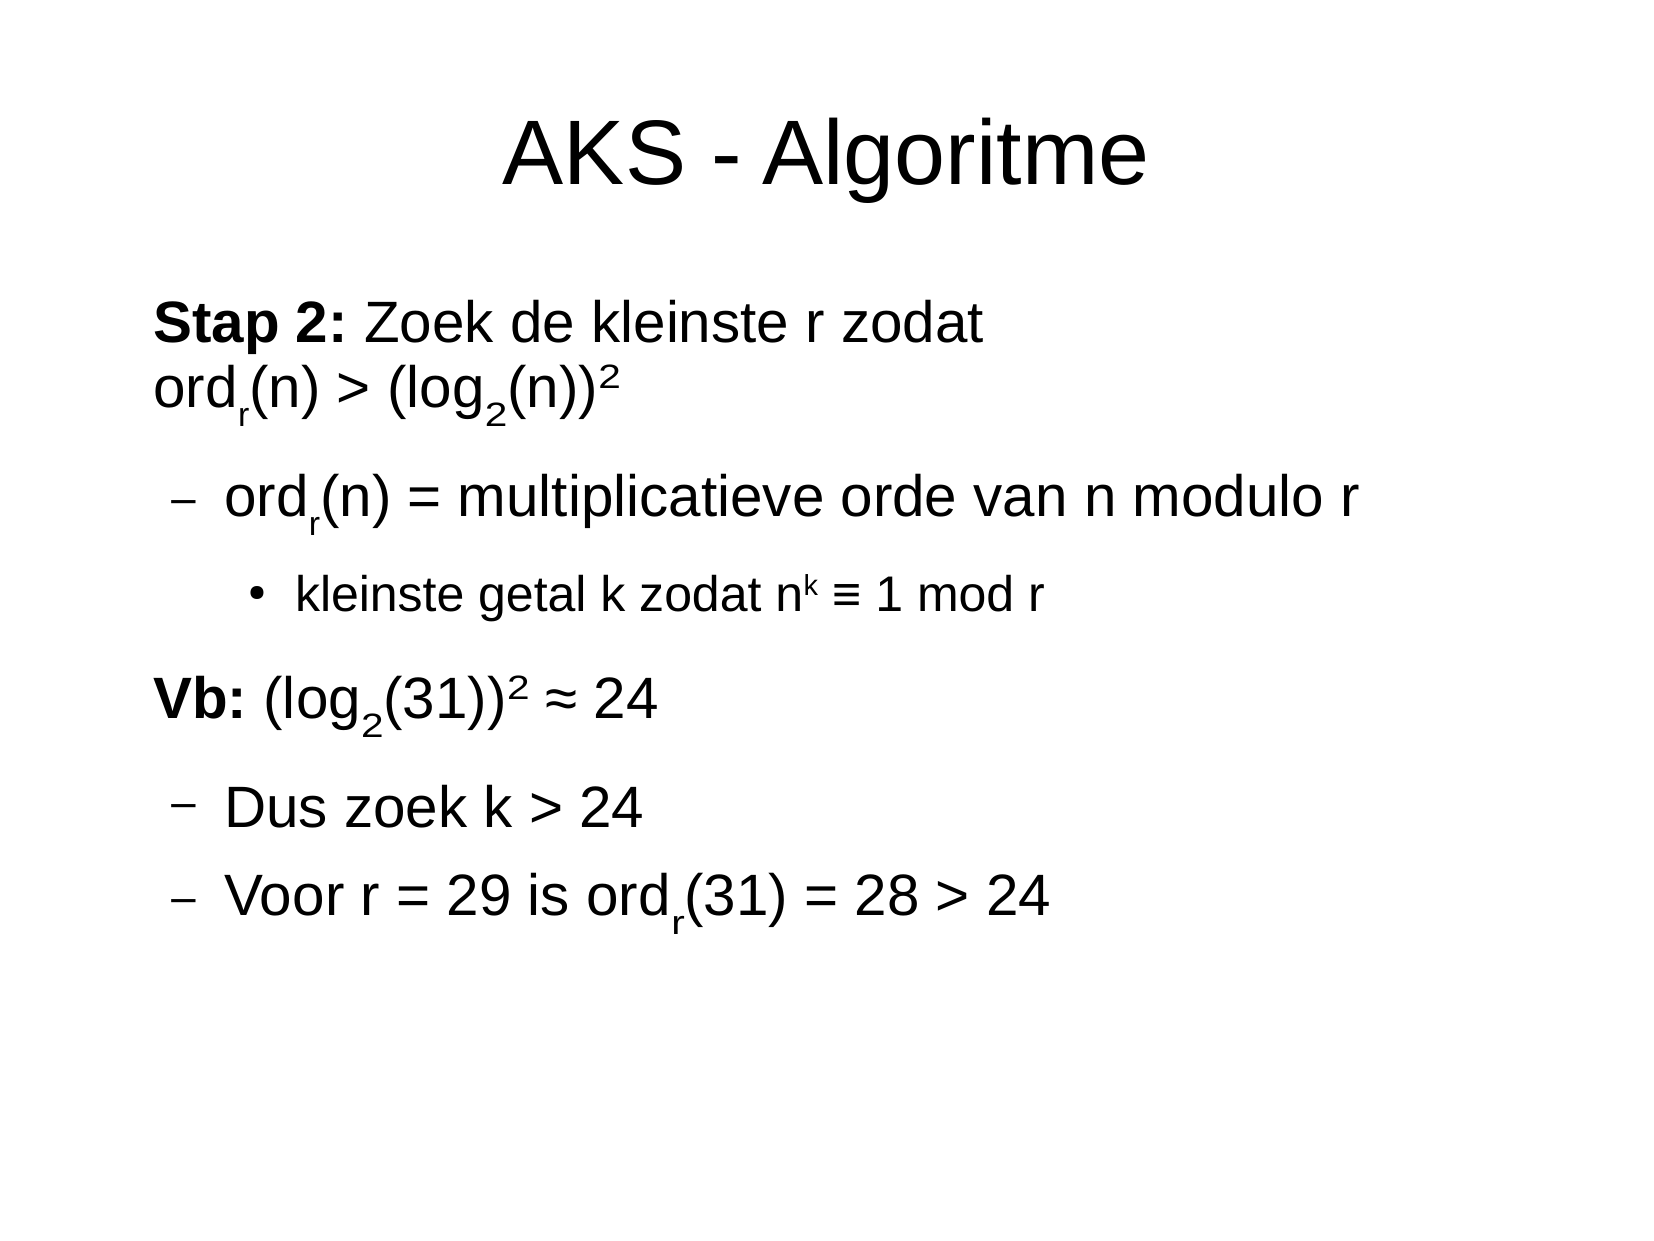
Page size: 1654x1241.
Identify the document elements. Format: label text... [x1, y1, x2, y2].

list Vb: (log2(31))2 ≈ 24 Dus zoek k > 24 Voor r = 29 is ordr(31) = 28 > 24 [82, 665, 1571, 1009]
list Stap 2: Zoek de kleinste r zodat ordr(n) > (log2(n))2 ordr(n) = multiplicatieve orde van n modulo r kleinste getal k zodat nk ≡ 1 mod r [82, 290, 1571, 634]
title AKS - Algoritme [82, 49, 1571, 257]
